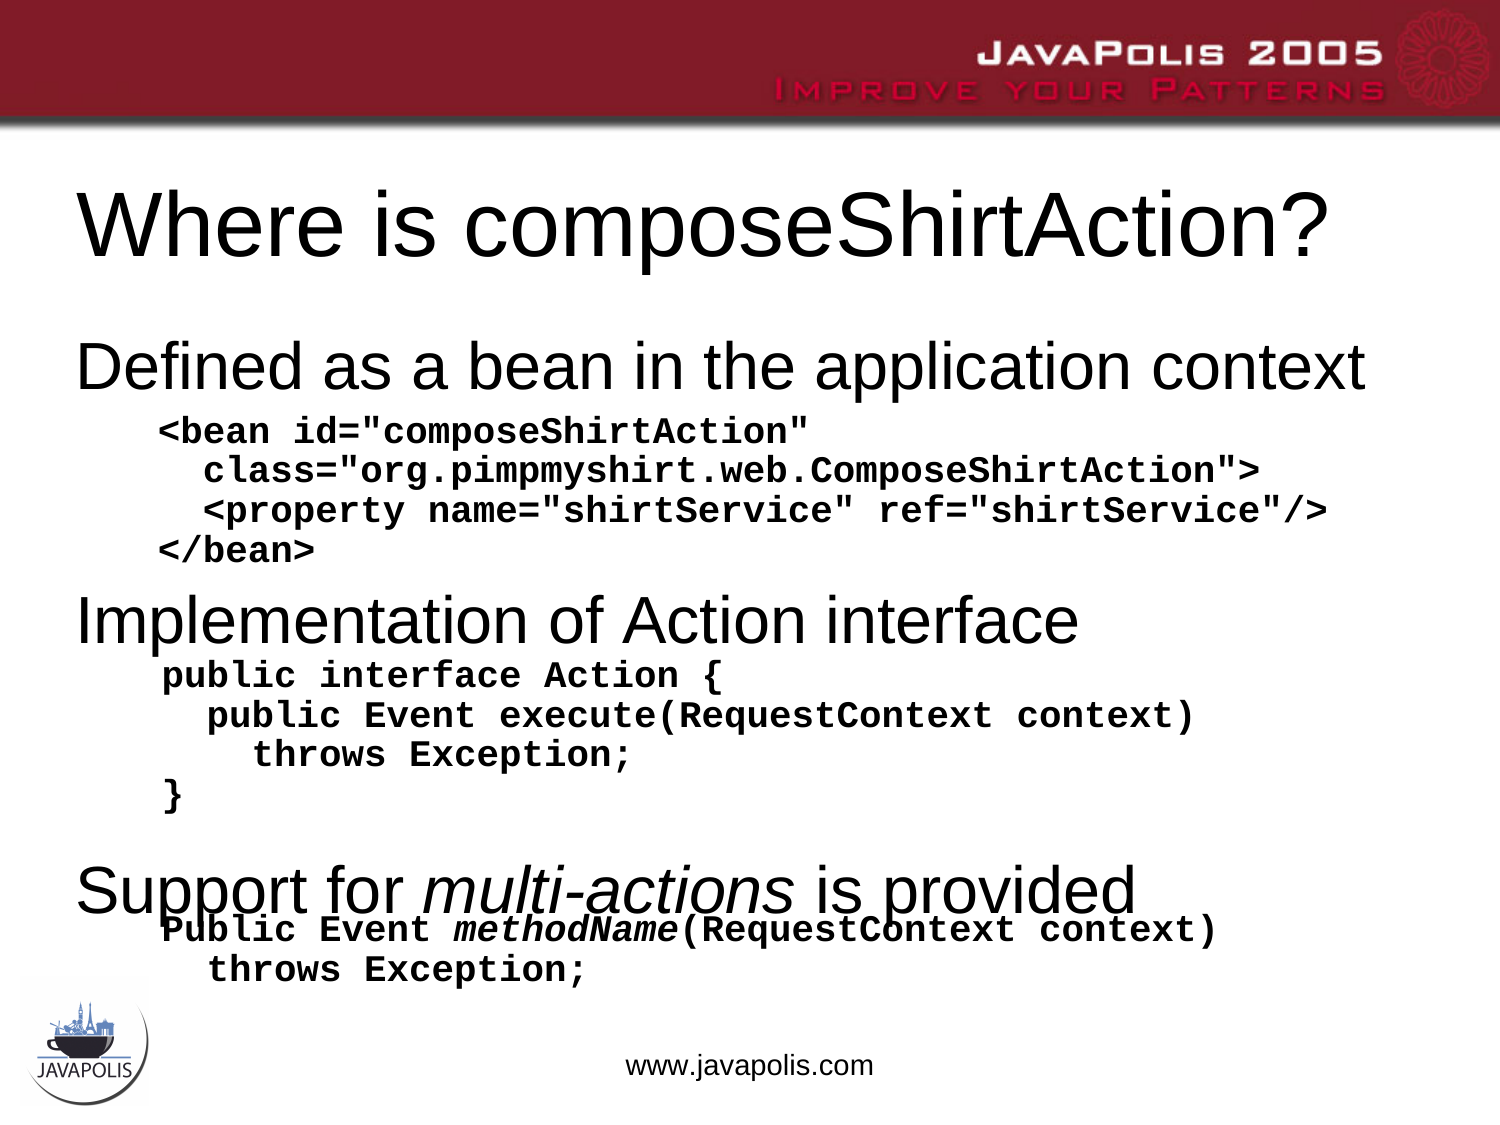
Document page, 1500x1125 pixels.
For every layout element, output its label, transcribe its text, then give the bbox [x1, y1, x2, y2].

text_box Public Event methodName(RequestContext context) throws Exception; [147, 903, 1377, 1040]
picture [20, 976, 149, 1106]
title Where is composeShirtAction? [76, 148, 1424, 279]
list Defined as a bean in the application context Implementation of Action interface Support for multi-actions is provided [75, 314, 1426, 1012]
text_box public interface Action { public Event execute(RequestContext context) throws Exception; } [147, 649, 1377, 865]
text_box <bean id="composeShirtAction" class="org.pimpmyshirt.web.ComposeShirtAction"> <property name="shirtService" ref="shirtService"/> </bean> [143, 405, 1374, 620]
picture [0, 0, 1500, 140]
